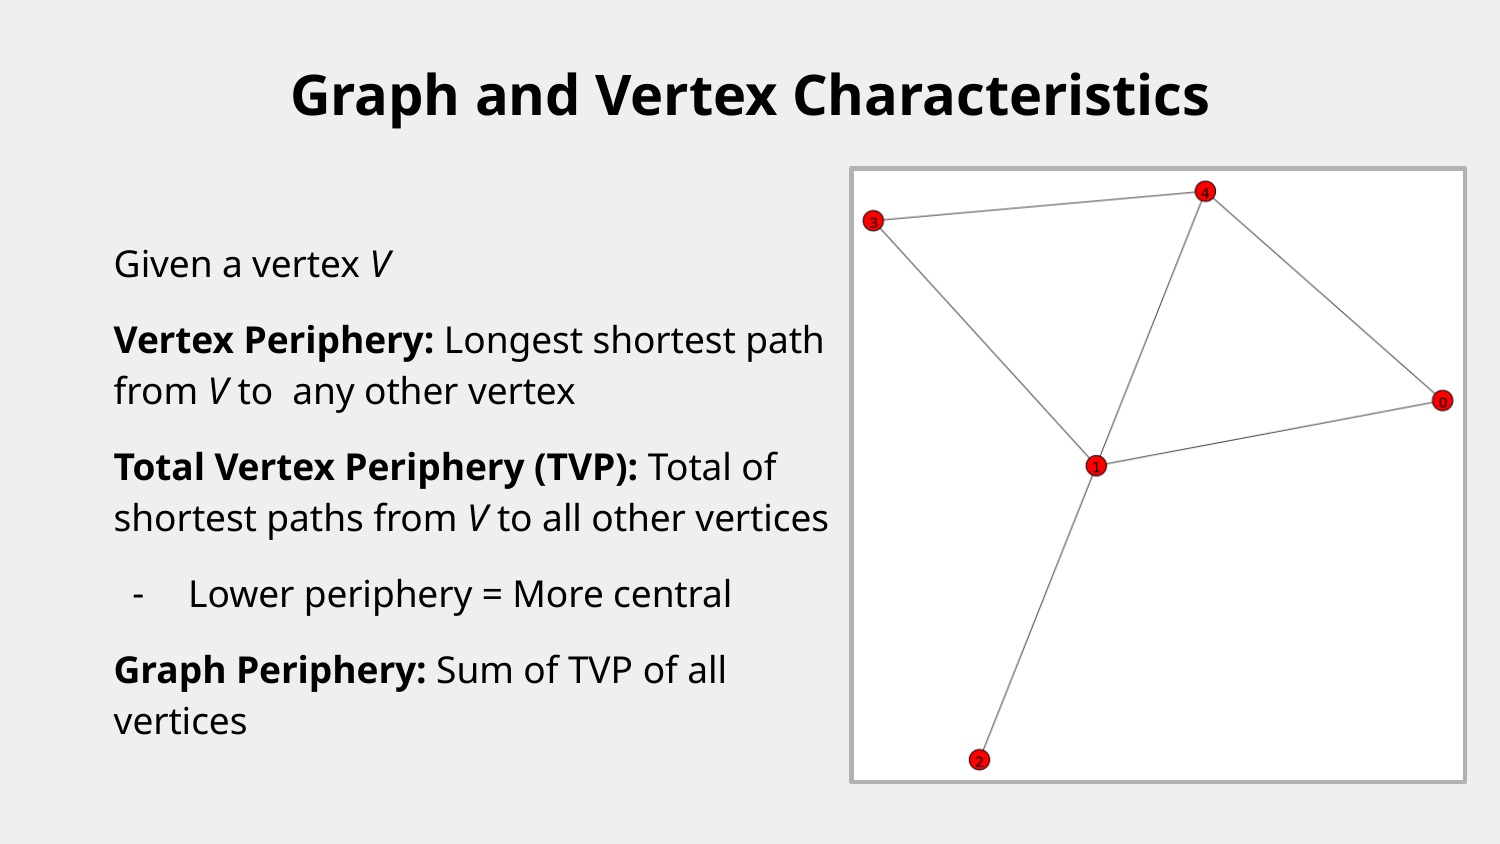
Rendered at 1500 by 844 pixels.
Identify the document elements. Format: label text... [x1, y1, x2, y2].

title Graph and Vertex Characteristics [274, 44, 1276, 188]
list Given a vertex V Vertex Periphery: Longest shortest path from V to any other vertex Total Vertex Periphery (TVP): Total of shortest paths from V to all other vertices Lower periphery = More central Graph Periphery: Sum of TVP of all vertices [98, 219, 849, 780]
picture [853, 171, 1463, 780]
